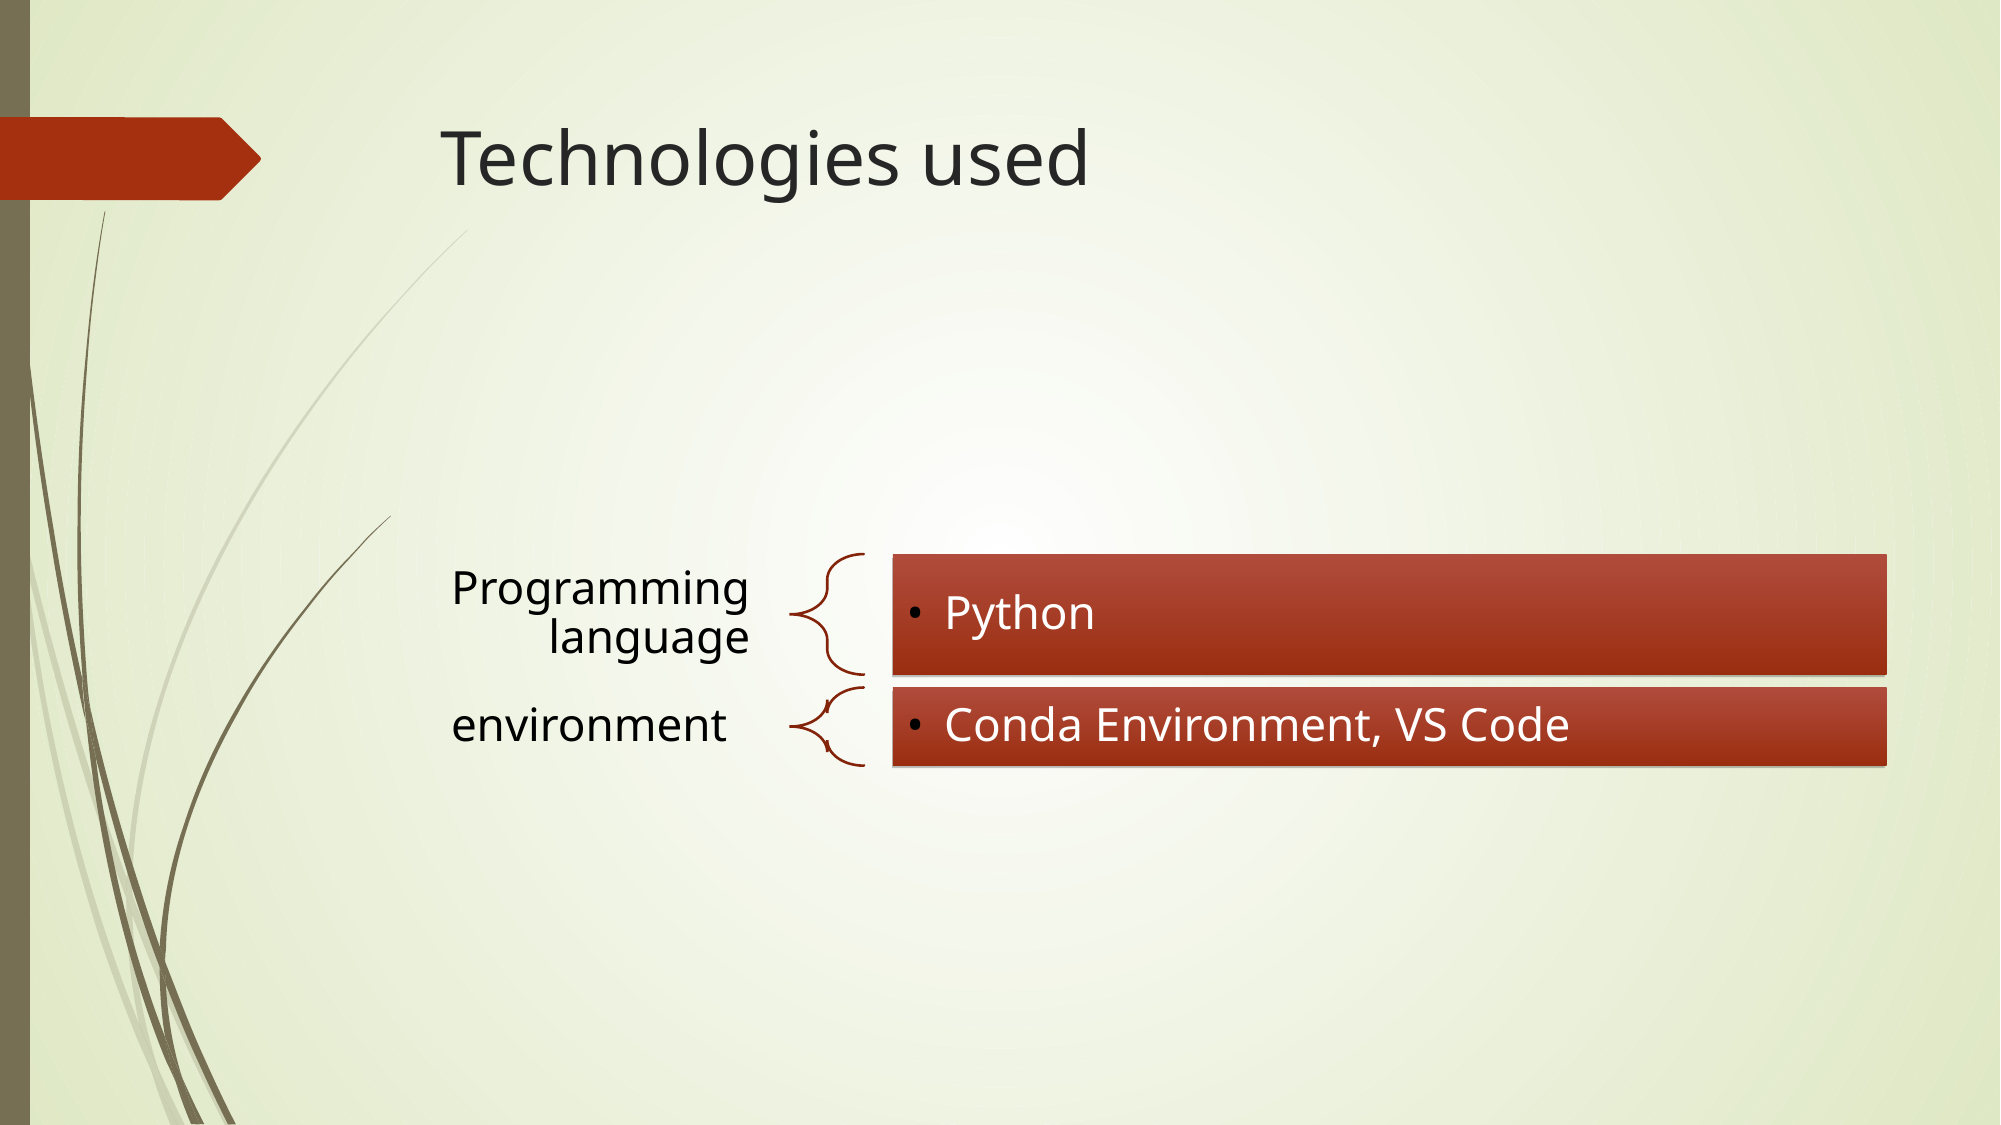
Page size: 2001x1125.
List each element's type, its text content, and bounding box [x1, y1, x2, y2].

title Technologies used [425, 102, 1888, 313]
text_box Programming language [425, 554, 791, 675]
text_box environment [425, 690, 791, 763]
text_box Python [892, 554, 1887, 675]
text_box Conda Environment, VS Code [892, 687, 1887, 766]
